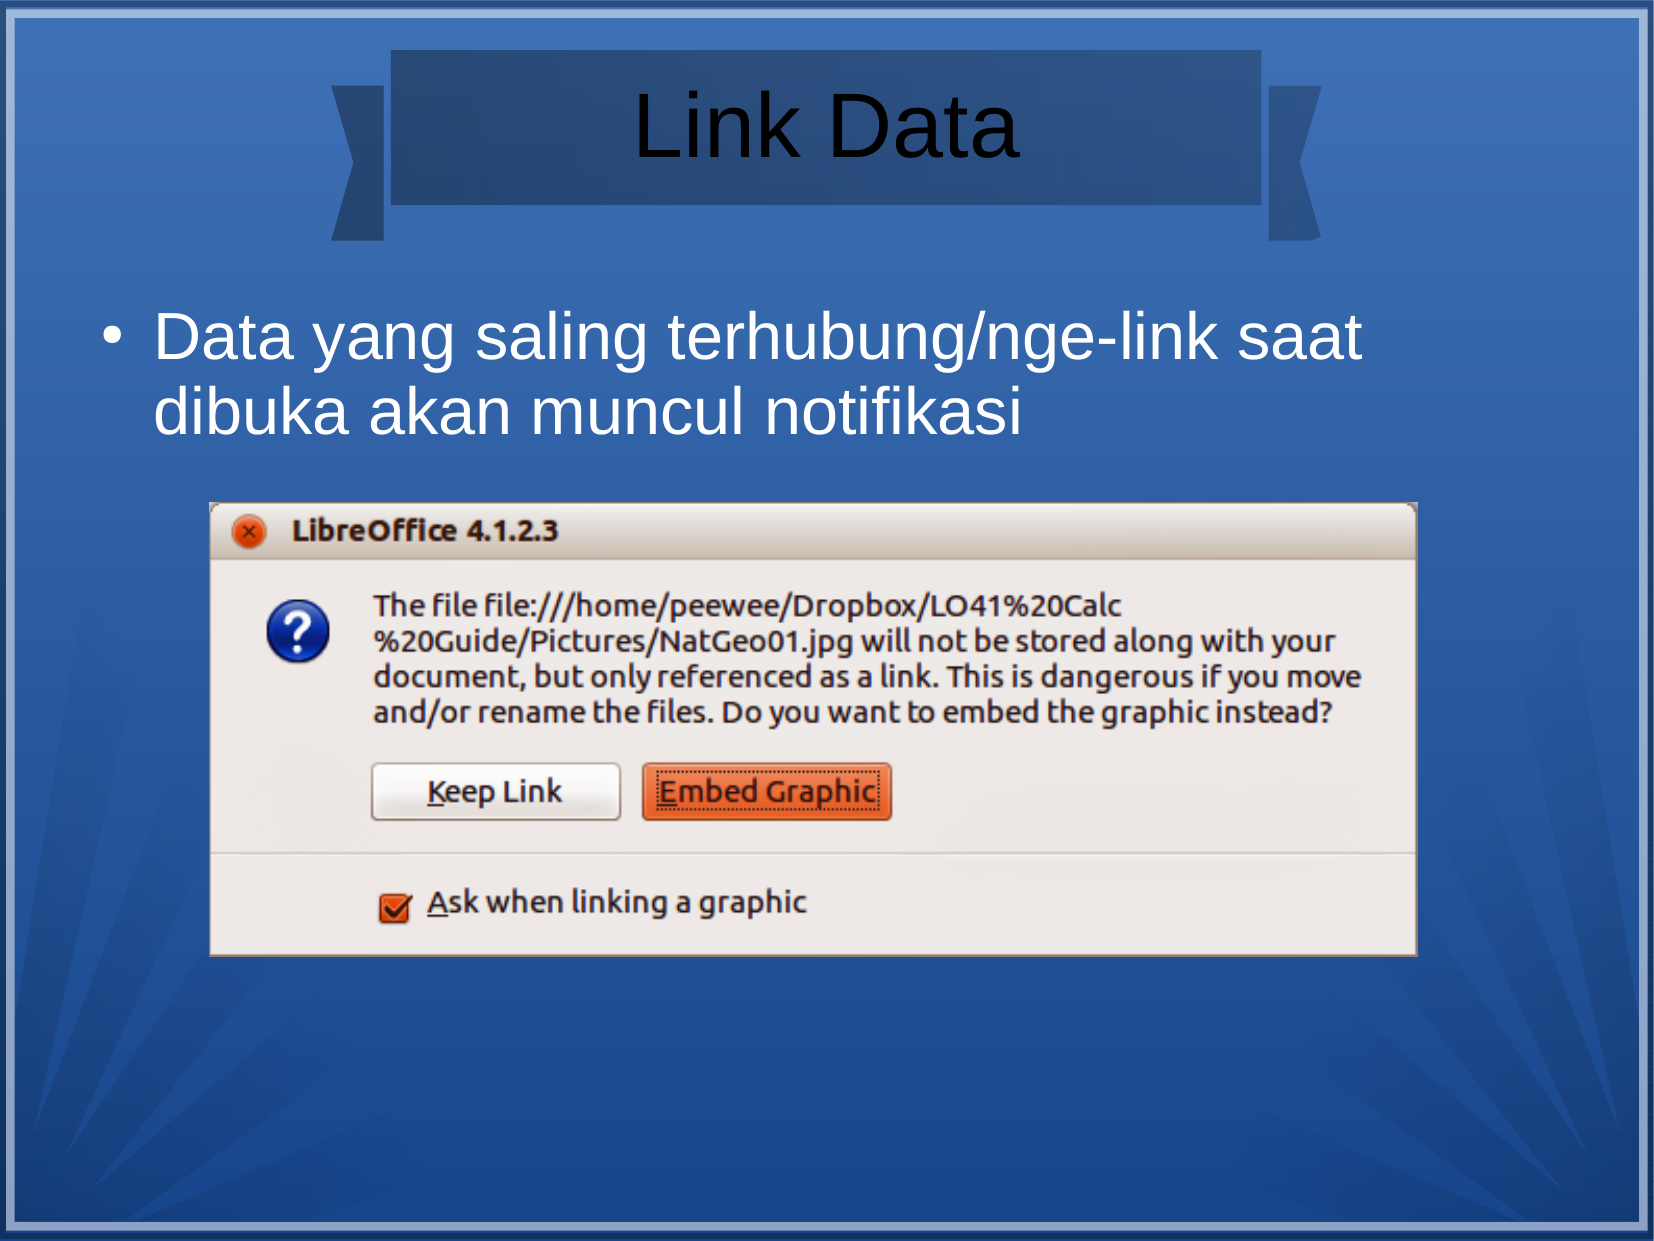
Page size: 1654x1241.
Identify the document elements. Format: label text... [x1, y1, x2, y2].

list Data yang saling terhubung/nge-link saat dibuka akan muncul notifikasi [82, 299, 1571, 1241]
picture [209, 502, 1418, 957]
title Link Data [389, 47, 1264, 205]
